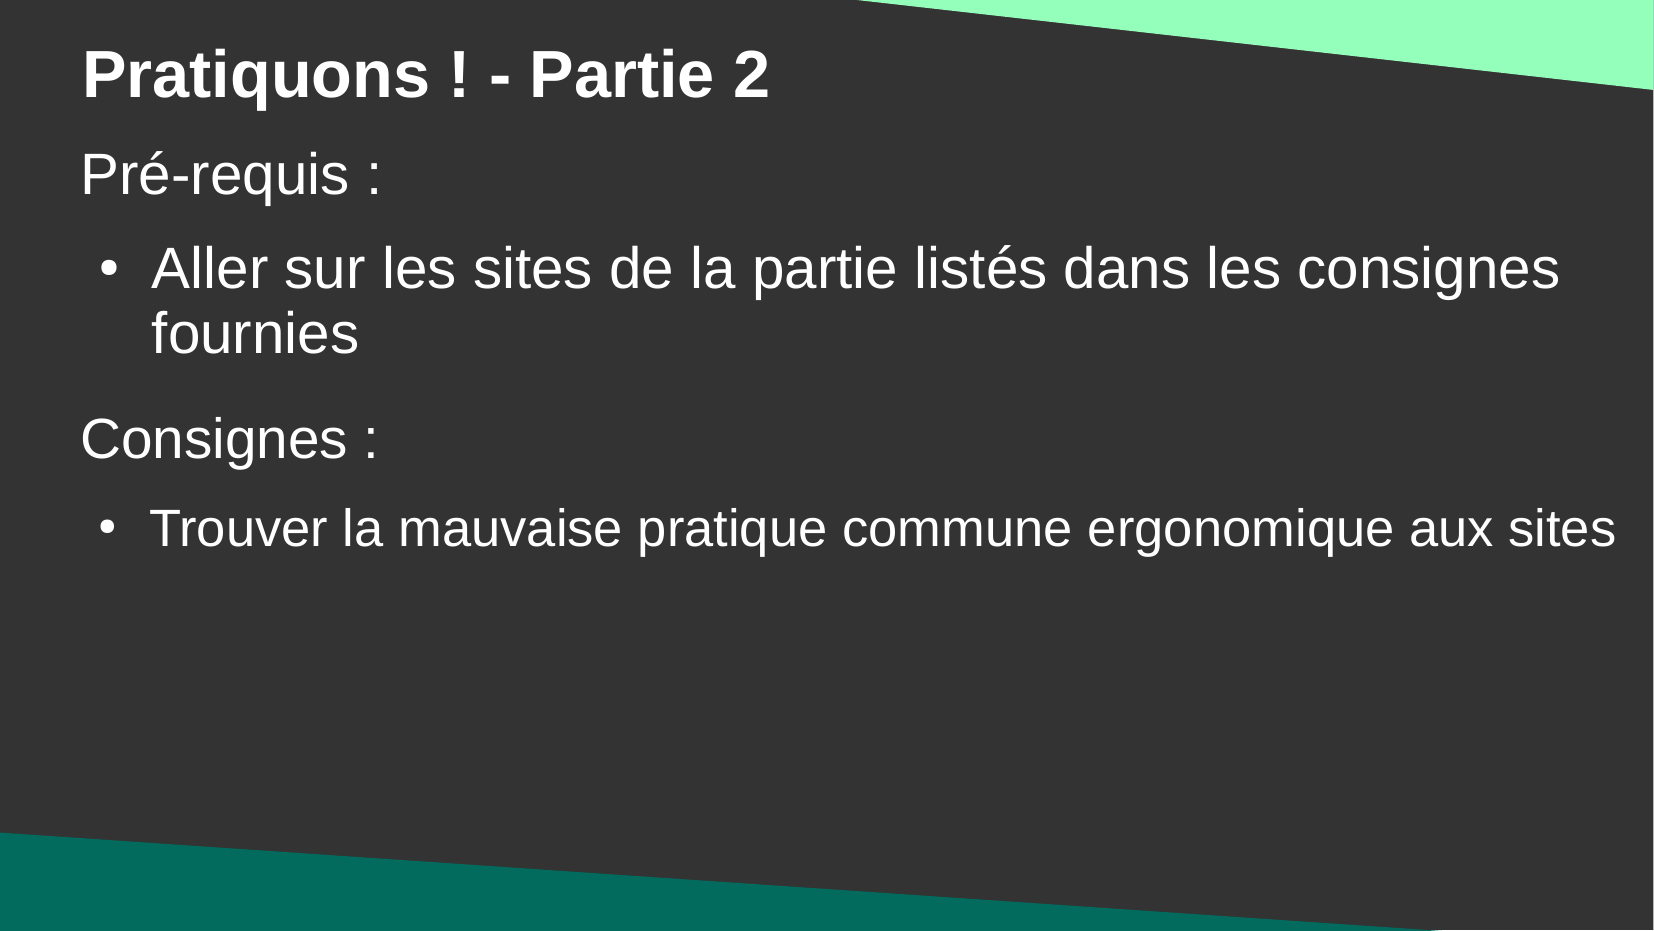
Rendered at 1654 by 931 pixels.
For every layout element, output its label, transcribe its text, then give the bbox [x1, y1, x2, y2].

list Pré-requis : Aller sur les sites de la partie listés dans les consignes fournies [80, 141, 1620, 397]
title Pratiquons ! - Partie 2 [82, 37, 1571, 114]
list Consignes : Trouver la mauvaise pratique commune ergonomique aux sites [80, 407, 1620, 568]
text_box [856, 0, 1654, 91]
